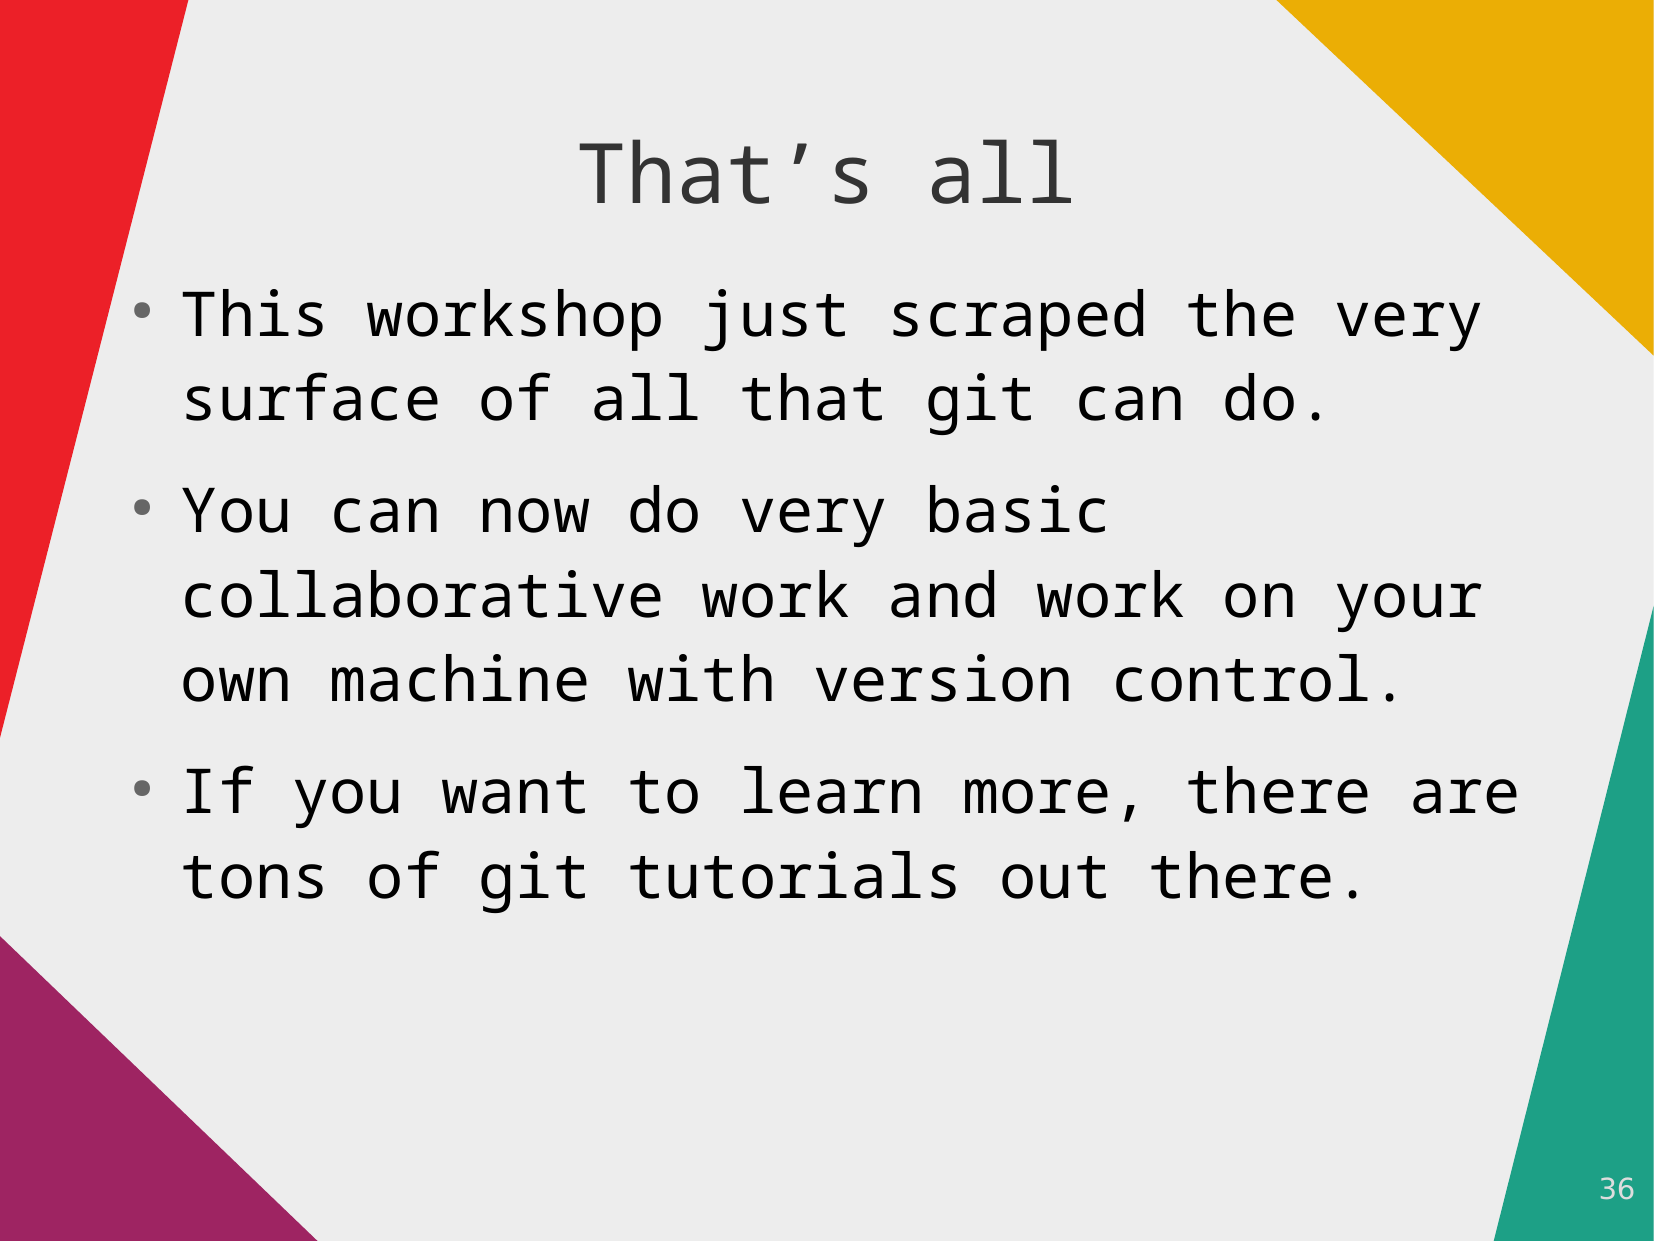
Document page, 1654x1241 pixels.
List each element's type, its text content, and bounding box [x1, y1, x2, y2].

title That’s all [114, 73, 1539, 270]
list This workshop just scraped the very surface of all that git can do. You can now do very basic collaborative work and work on your own machine with version control. If you want to learn more, there are tons of git tutorials out there. [114, 270, 1539, 1001]
